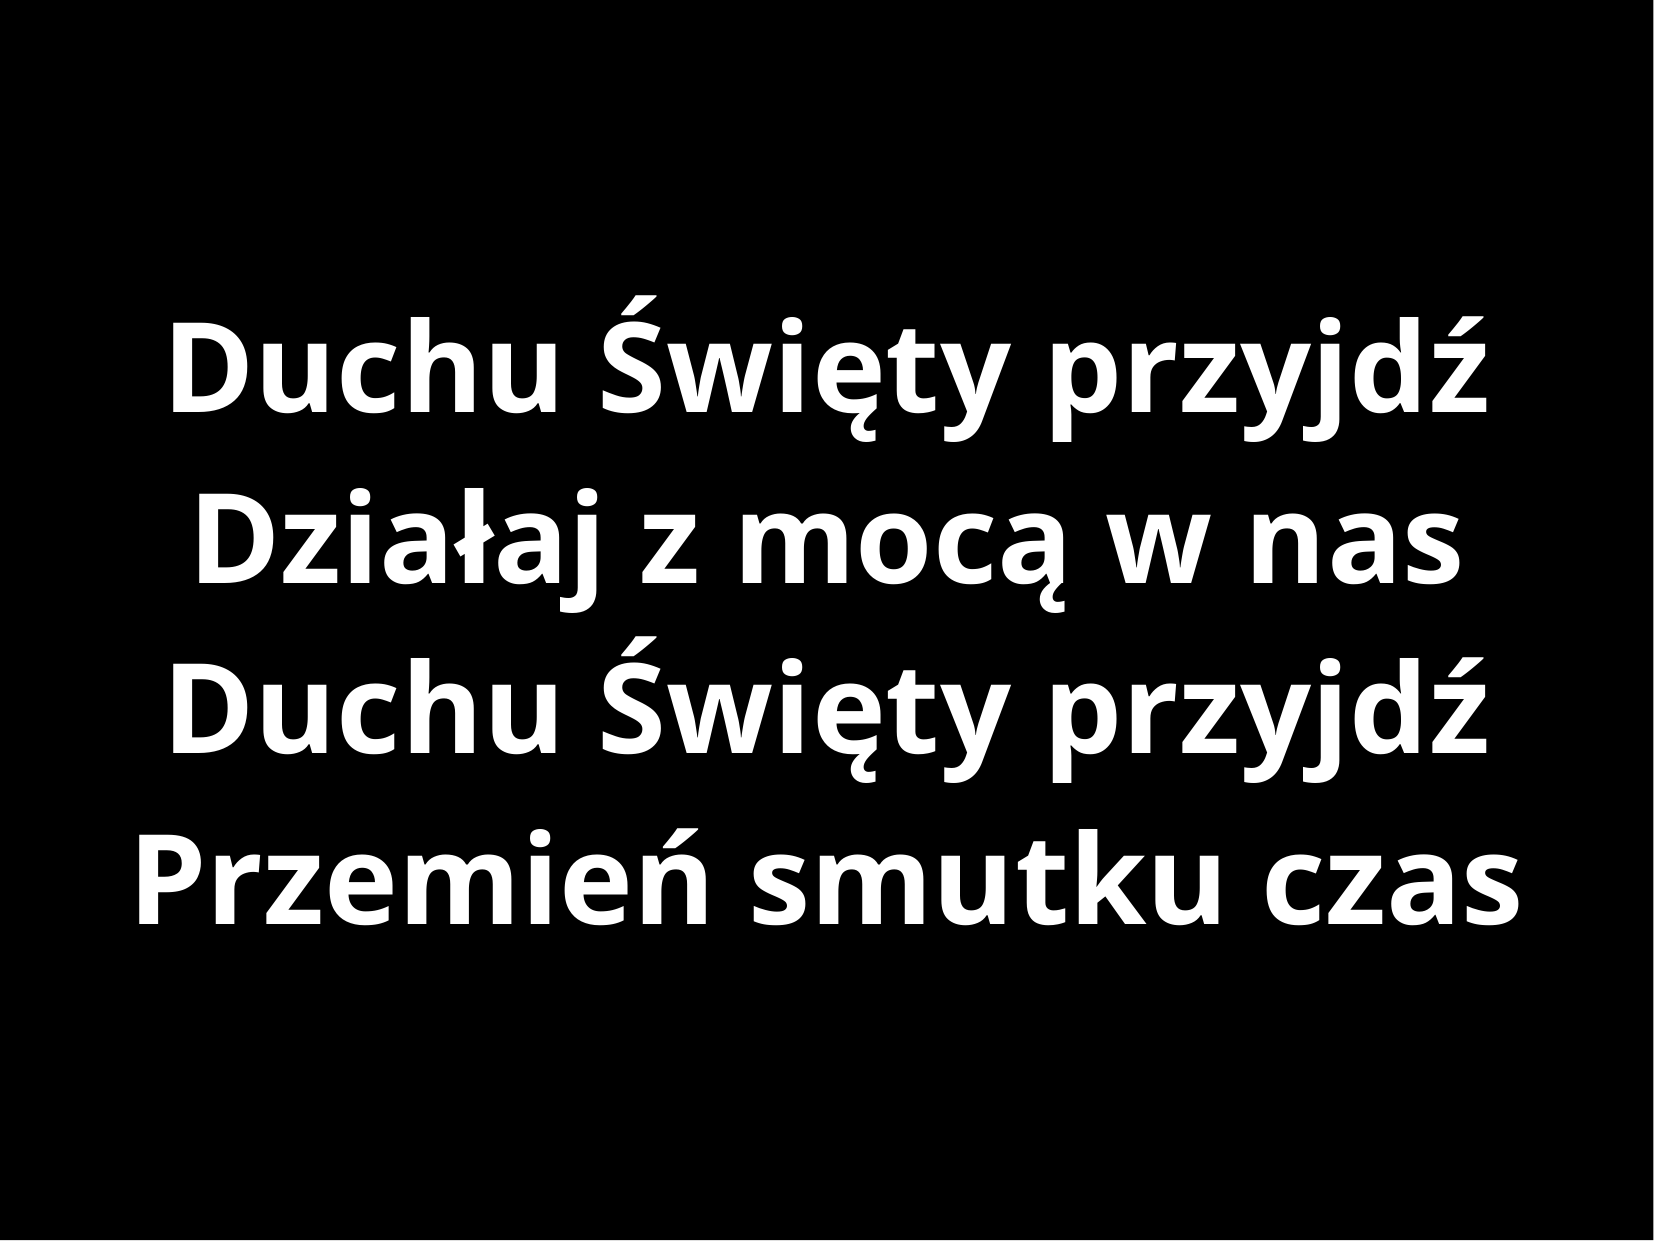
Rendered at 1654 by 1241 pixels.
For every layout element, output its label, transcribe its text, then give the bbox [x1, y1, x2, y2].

title Duchu Święty przyjdź Działaj z mocą w nas Duchu Święty przyjdź Przemień smutku czas [0, 0, 1654, 1241]
